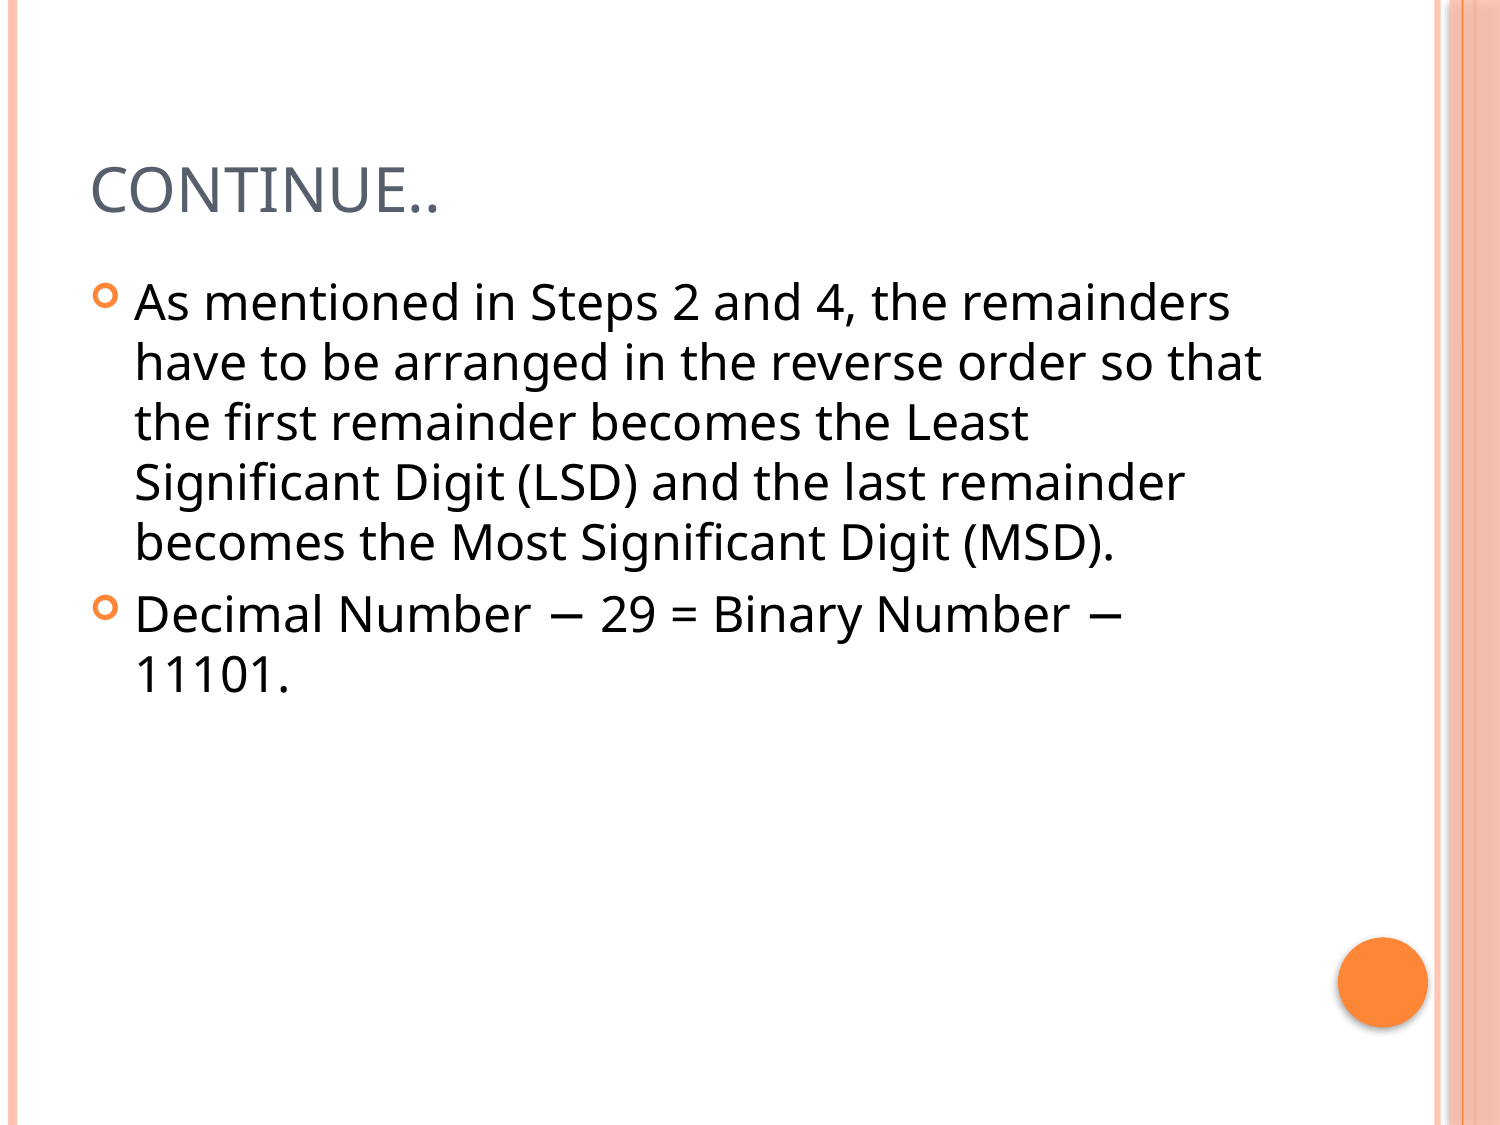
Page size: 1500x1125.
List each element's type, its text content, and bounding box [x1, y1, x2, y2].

list As mentioned in Steps 2 and 4, the remainders have to be arranged in the reverse order so that the first remainder becomes the Least Significant Digit (LSD) and the last remainder becomes the Most Significant Digit (MSD). Decimal Number − 29 = Binary Number − 11101. [75, 262, 1300, 1062]
title Continue.. [75, 45, 1300, 233]
